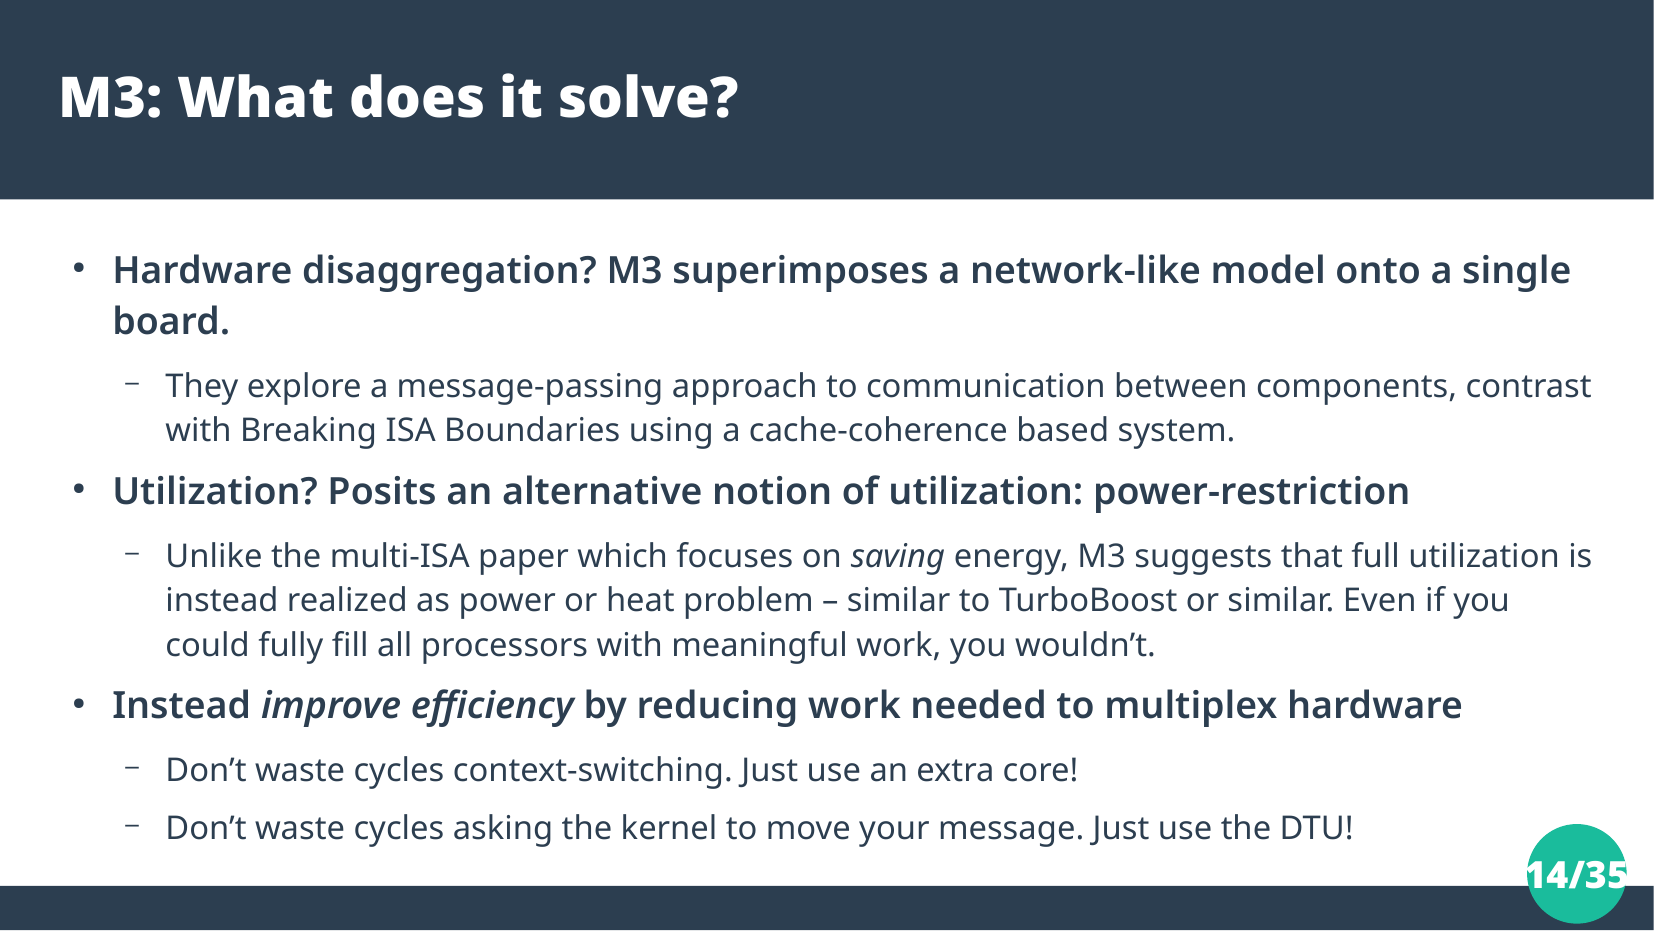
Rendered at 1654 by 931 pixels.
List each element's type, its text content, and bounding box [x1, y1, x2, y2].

title M3: What does it solve? [59, 37, 1595, 155]
list Hardware disaggregation? M3 superimposes a network-like model onto a single board. They explore a message-passing approach to communication between components, contrast with Breaking ISA Boundaries using a cache-coherence based system. Utilization? Posits an alternative notion of utilization: power-restriction Unlike the multi-ISA paper which focuses on saving energy, M3 suggests that full utilization is instead realized as power or heat problem – similar to TurboBoost or similar. Even if you could fully fill all processors with meaningful work, you wouldn’t. Instead improve efficiency by reducing work needed to multiplex hardware Don’t waste cycles context-switching. Just use an extra core! Don’t waste cycles asking the kernel to move your message. Just use the DTU! [59, 243, 1595, 864]
